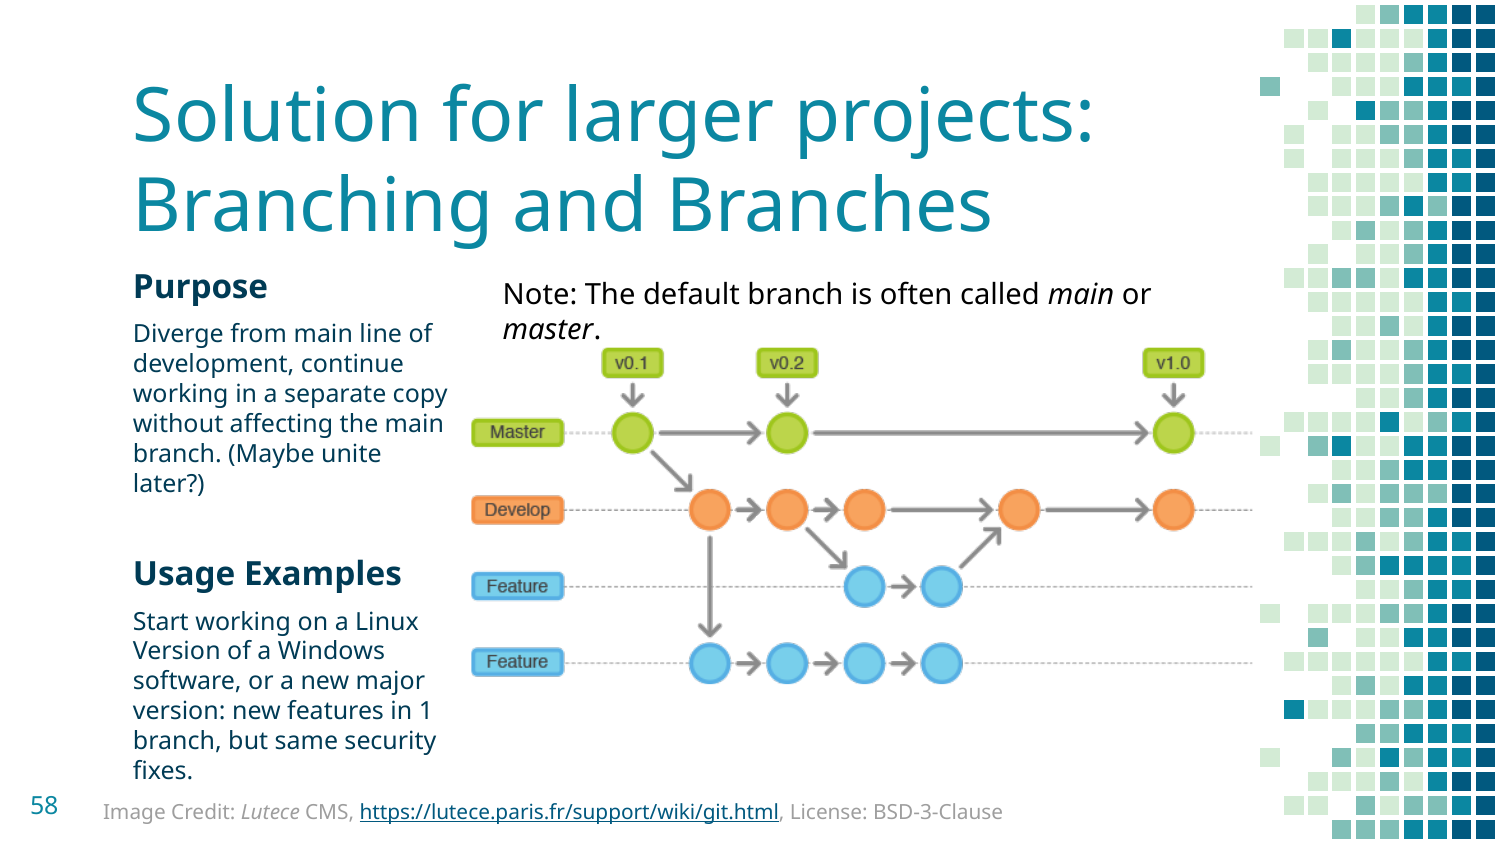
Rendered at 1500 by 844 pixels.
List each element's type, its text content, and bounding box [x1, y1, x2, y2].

text_box Image Credit: Lutece CMS, https://lutece.paris.fr/support/wiki/git.html, License: BSD-3-Clause [88, 783, 1171, 842]
text_box Note: The default branch is often called main or master. [487, 260, 1264, 361]
title Solution for larger projects: Branching and Branches [117, 121, 1227, 262]
picture [470, 345, 1254, 688]
list Purpose Diverge from main line of development, continue working in a separate copy without affecting the main branch. (Maybe unite later?) Usage Examples Start working on a Linux Version of a Windows software, or a new major version: new features in 1 branch, but same security fixes. [117, 250, 476, 758]
slide_number <number> [15, 774, 105, 839]
